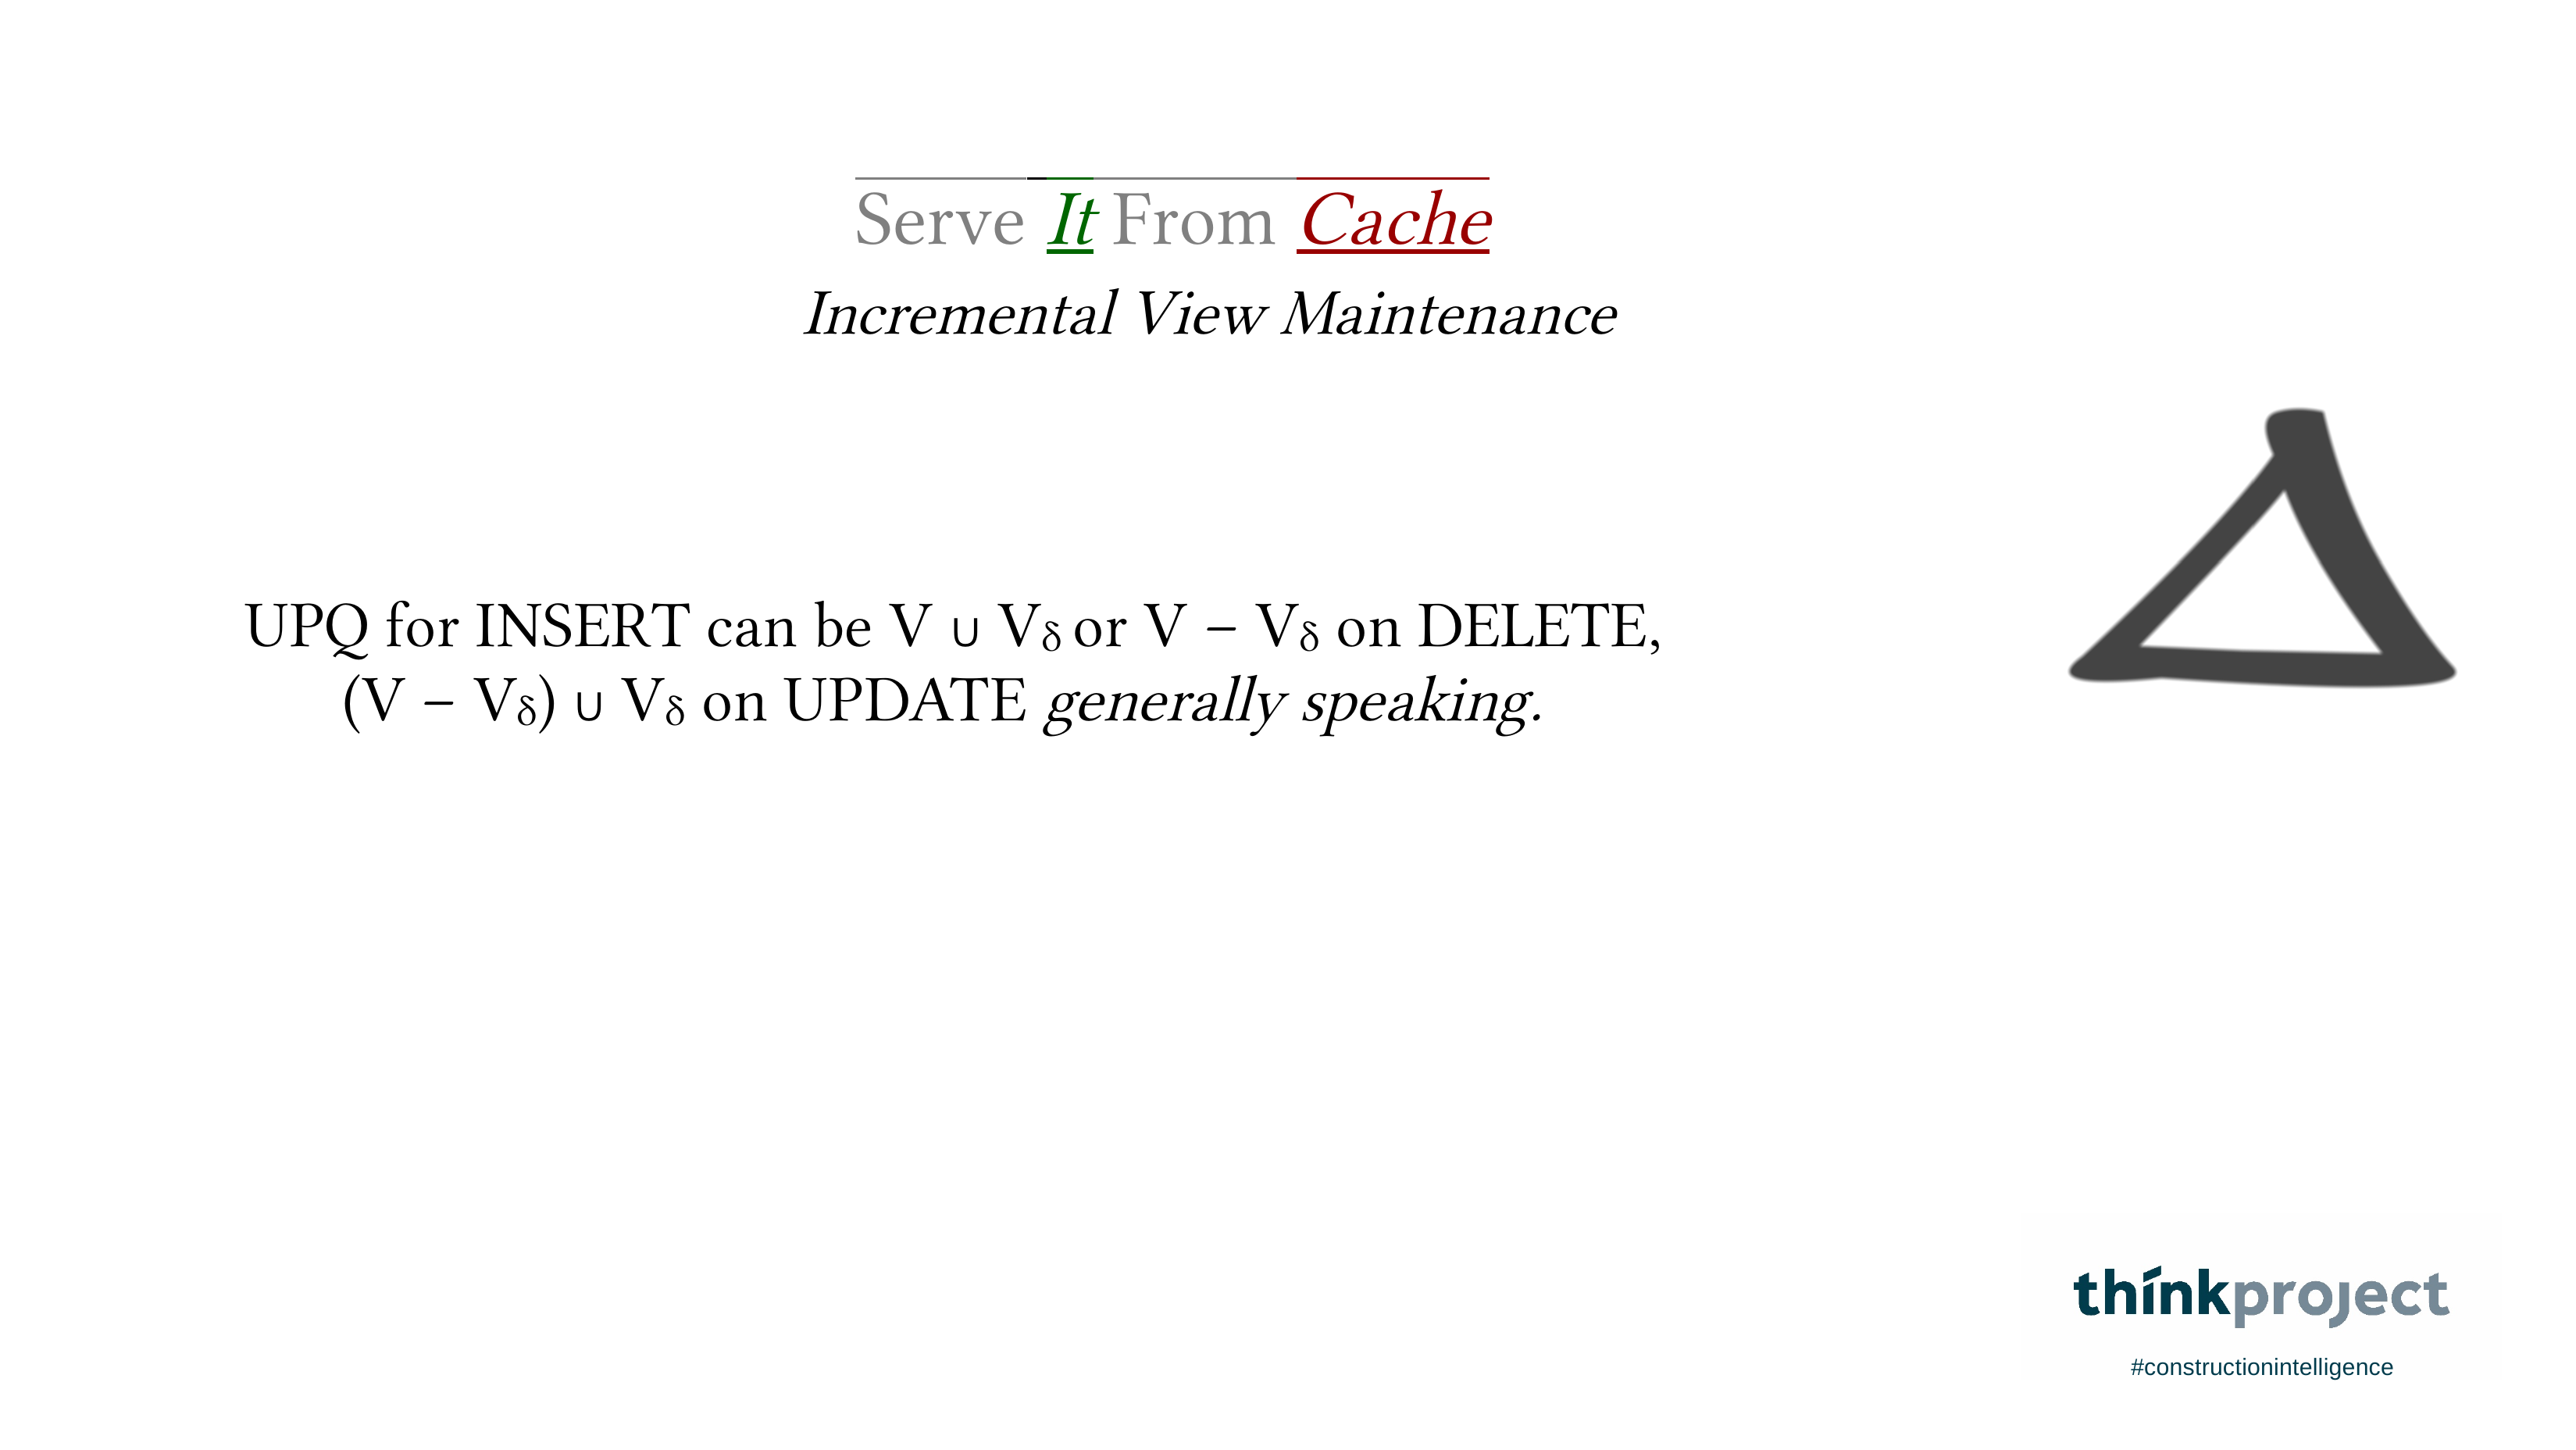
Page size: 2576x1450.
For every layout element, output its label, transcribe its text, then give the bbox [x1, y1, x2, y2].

picture [2332, 1364, 2338, 1373]
text_box Incremental View Maintenance [790, 270, 1688, 430]
picture [2044, 386, 2461, 738]
picture [2021, 1212, 2502, 1380]
text_box Serve It From Cache [824, 168, 1602, 270]
text_box UPQ for INSERT can be V ∪ Vδ or V – Vδ on DELETE, (V – Vδ) ∪ Vδ on UPDATE generally speaking. [233, 582, 2168, 851]
